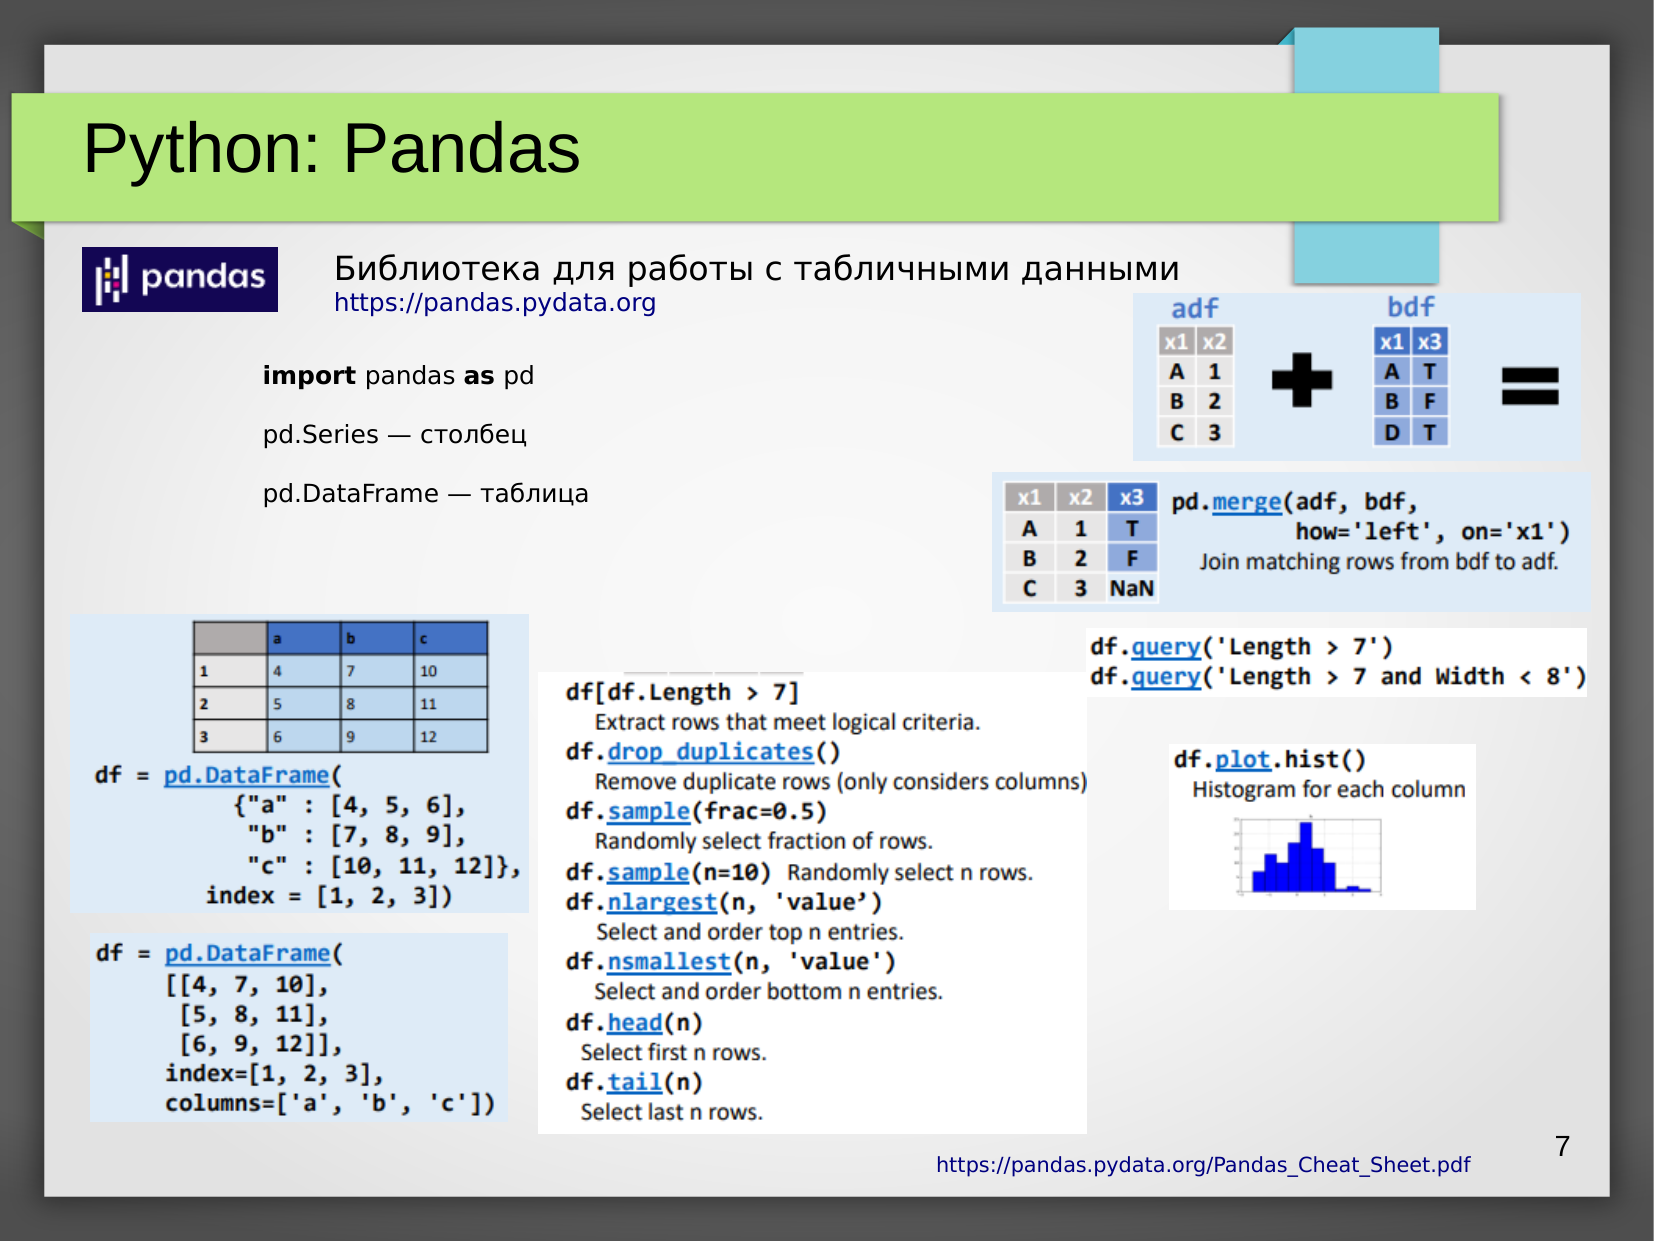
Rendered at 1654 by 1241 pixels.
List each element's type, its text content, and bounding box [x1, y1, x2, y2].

text_box https://pandas.pydata.org/Pandas_Cheat_Sheet.pdf [921, 1145, 1572, 1185]
title Python: Pandas [82, 106, 1264, 190]
text_box Библиотека для работы с табличными данными https://pandas.pydata.org [318, 242, 1205, 355]
text_box import pandas as pd pd.Series — столбец pd.DataFrame — таблица [248, 354, 945, 587]
picture [0, 0, 1654, 1241]
